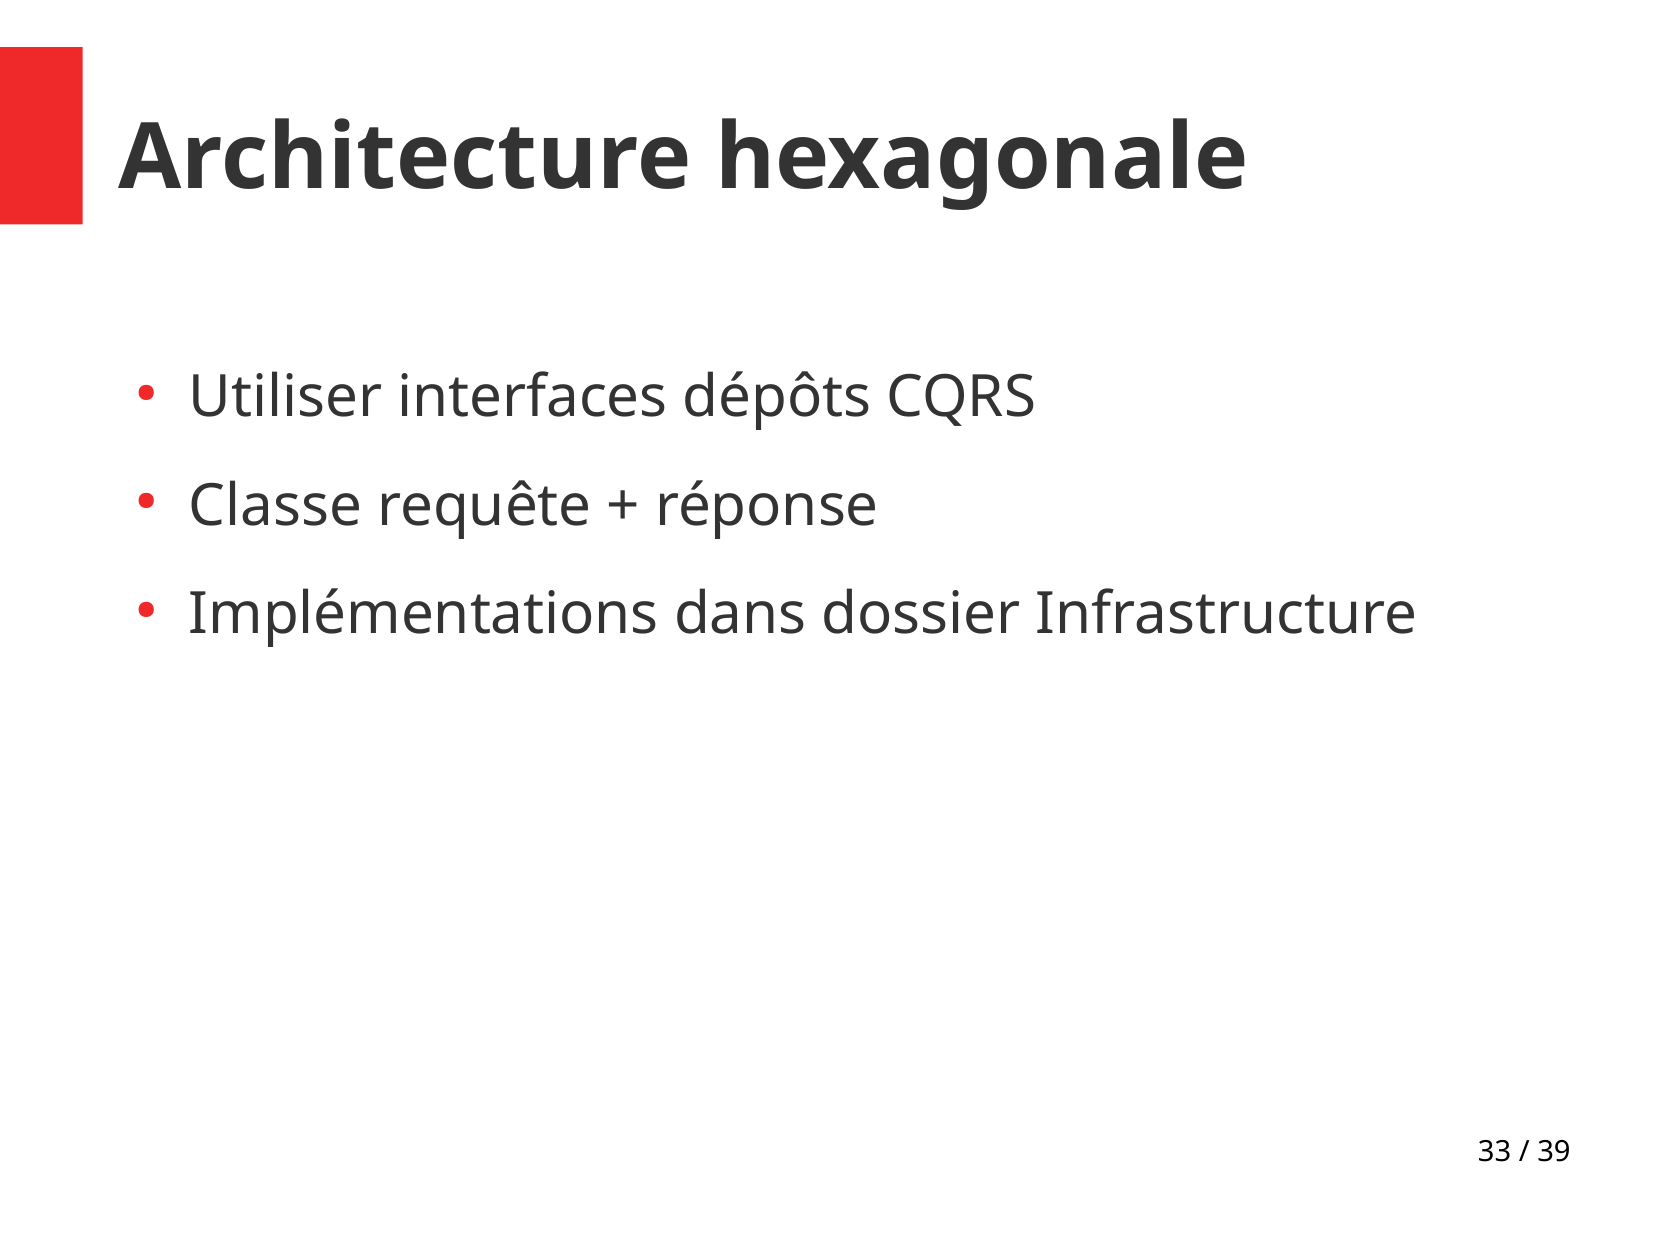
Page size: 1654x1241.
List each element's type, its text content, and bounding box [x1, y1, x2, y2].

list Utiliser interfaces dépôts CQRS Classe requête + réponse Implémentations dans dossier Infrastructure [118, 354, 1536, 1074]
title Architecture hexagonale [118, 49, 1571, 257]
